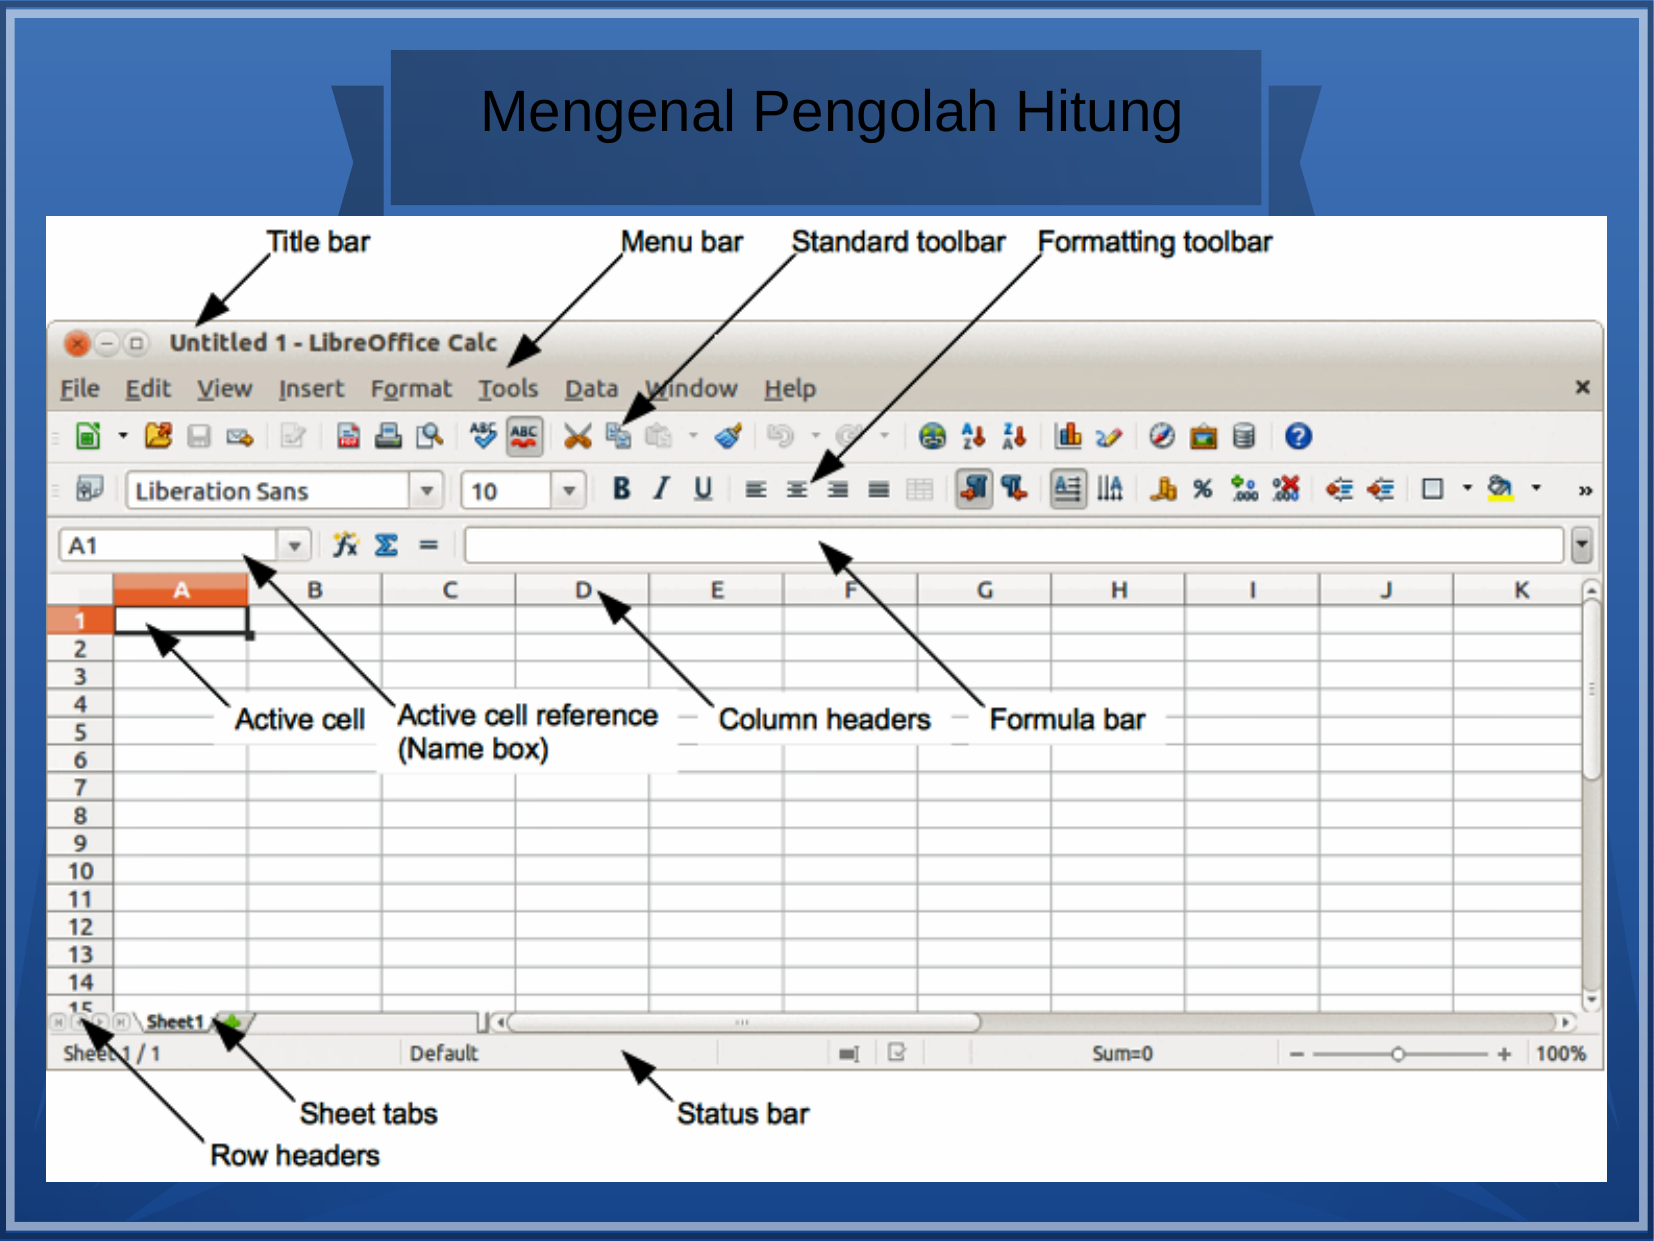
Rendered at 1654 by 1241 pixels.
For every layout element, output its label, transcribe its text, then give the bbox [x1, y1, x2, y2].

text_box Mengenal Pengolah Hitung [401, 70, 1264, 151]
picture [46, 216, 1607, 1182]
